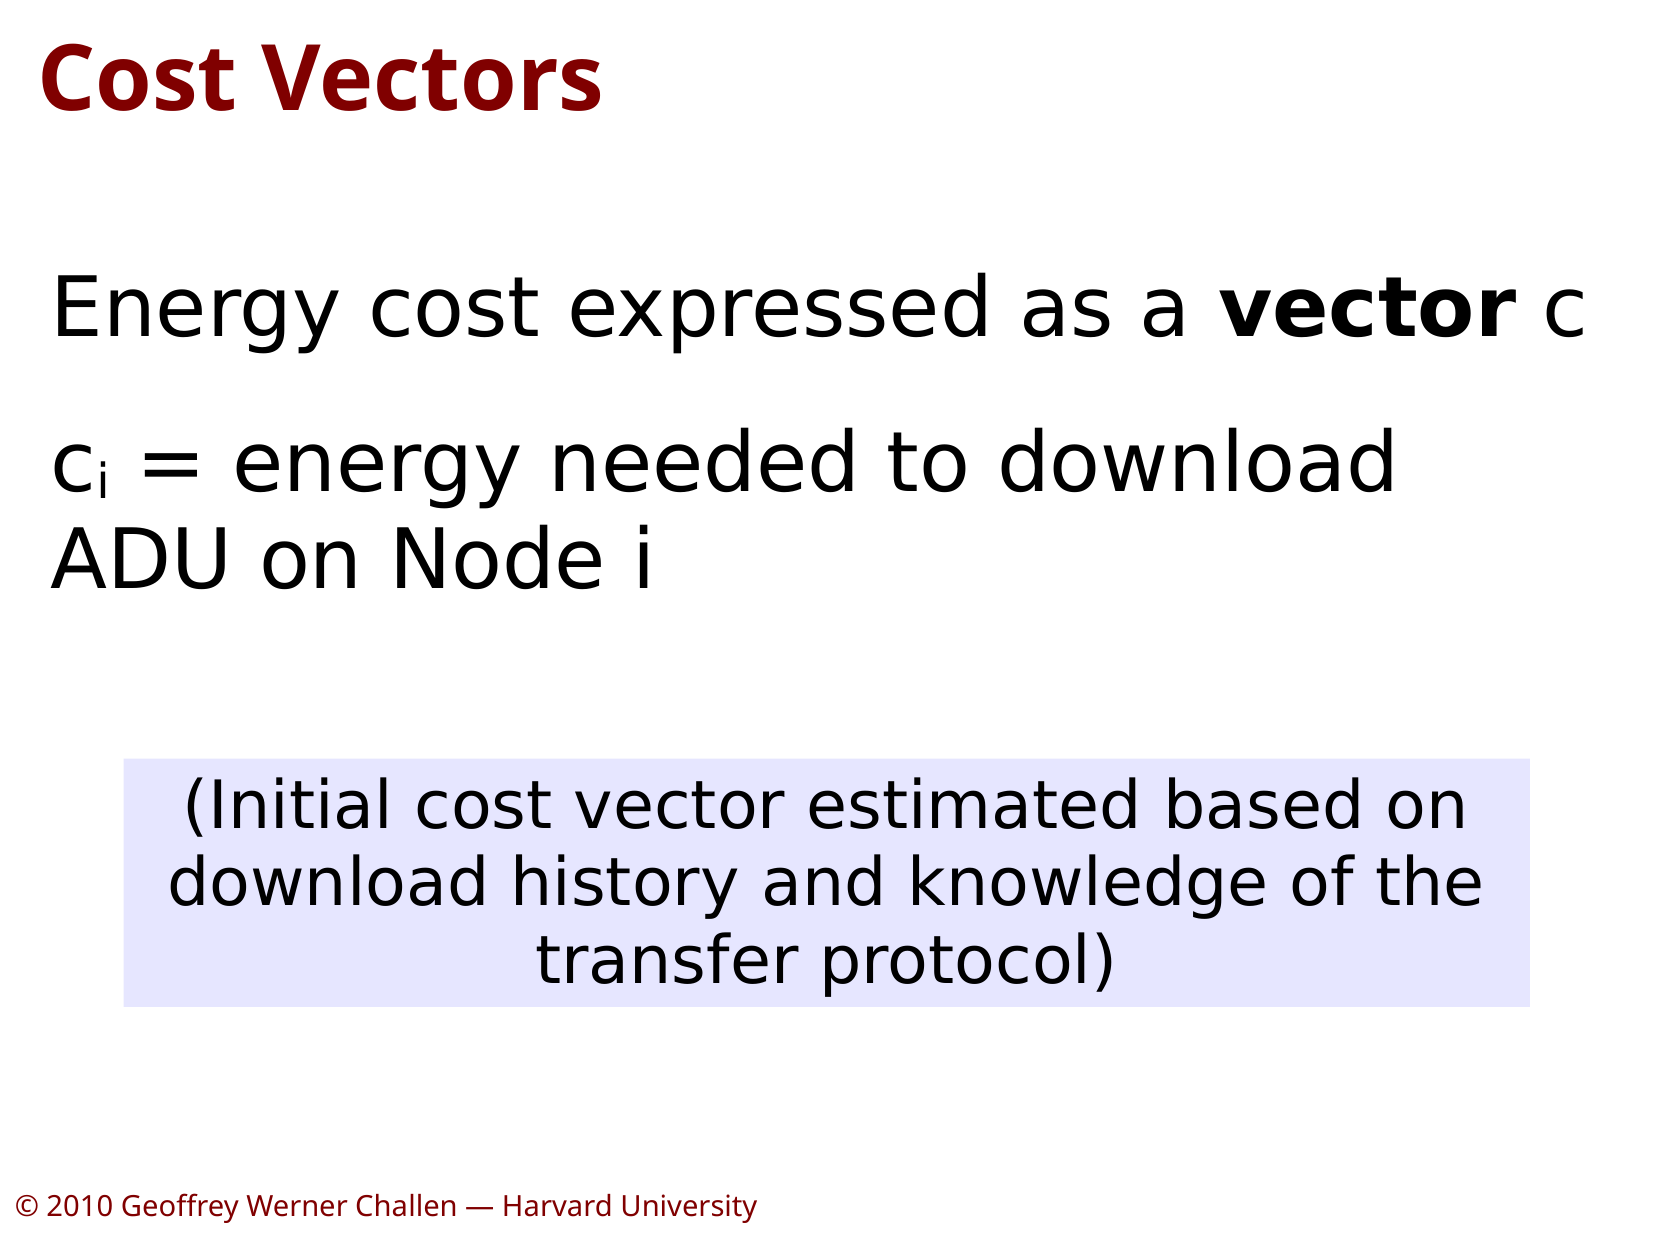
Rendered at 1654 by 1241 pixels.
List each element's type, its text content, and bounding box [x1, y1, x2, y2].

text_box (Initial cost vector estimated based on download history and knowledge of the transfer protocol) [123, 758, 1530, 1007]
text_box Energy cost expressed as a vector c ci = energy needed to download ADU on Node i [35, 251, 1612, 643]
title Cost Vectors [0, 0, 1654, 151]
